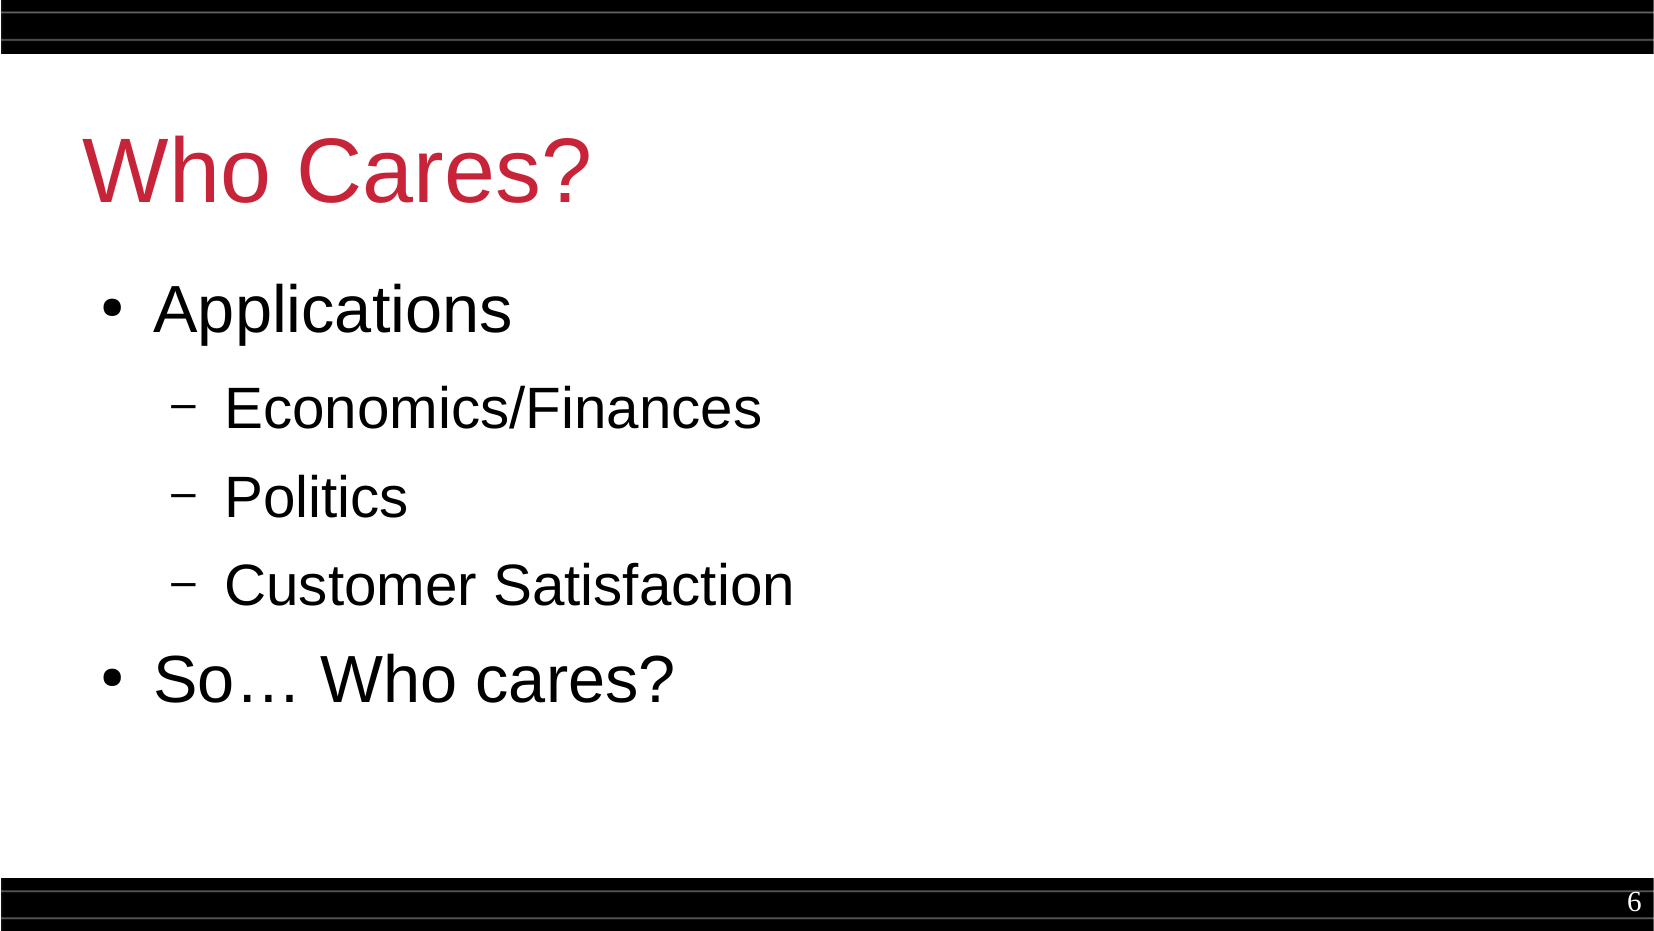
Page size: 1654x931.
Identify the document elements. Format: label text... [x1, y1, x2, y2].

title Who Cares? [82, 92, 1571, 249]
picture [1, 878, 1654, 931]
list Applications Economics/Finances Politics Customer Satisfaction So… Who cares? [82, 271, 1571, 758]
picture [1, 0, 1654, 54]
